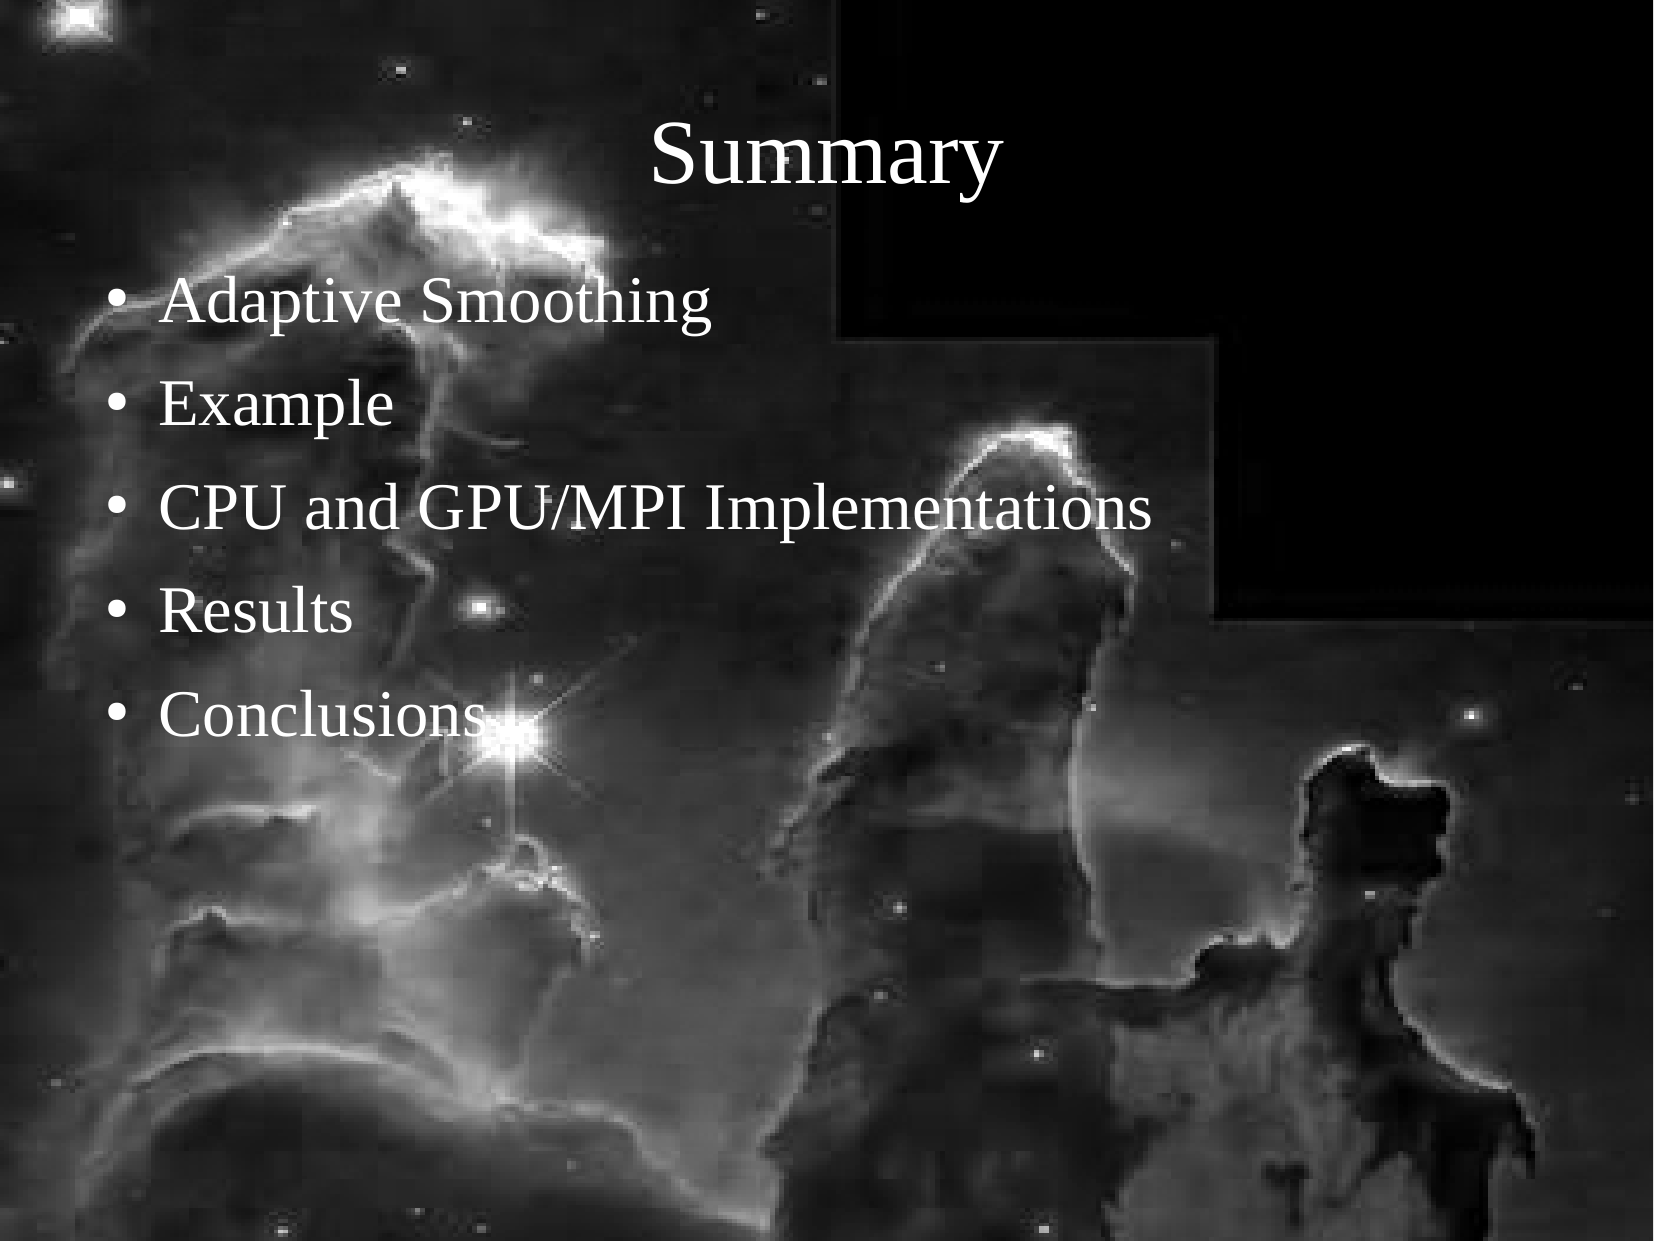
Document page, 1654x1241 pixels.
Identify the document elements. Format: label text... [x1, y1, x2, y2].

title Summary [82, 49, 1571, 257]
picture [0, 0, 1654, 1241]
list Adaptive Smoothing Example CPU and GPU/MPI Implementations Results Conclusions [87, 262, 1576, 1082]
